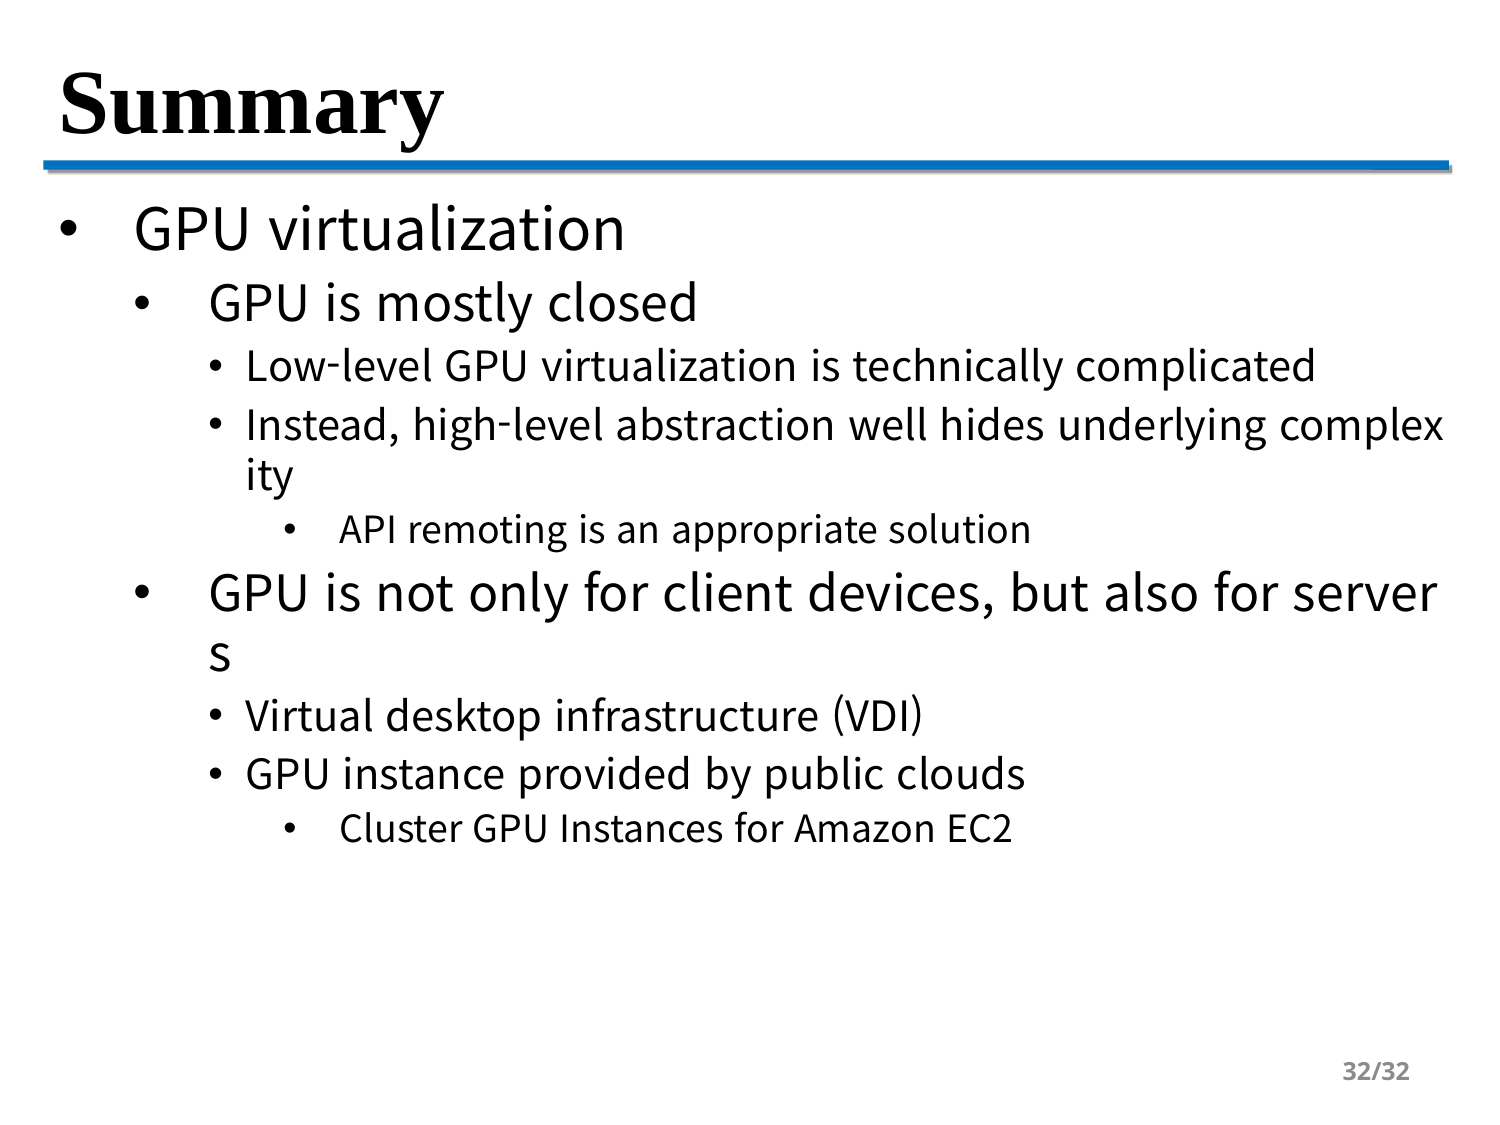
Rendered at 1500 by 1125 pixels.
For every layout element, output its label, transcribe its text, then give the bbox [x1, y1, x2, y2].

list GPU virtualization GPU is mostly closed Low-level GPU virtualization is technically complicated Instead, high-level abstraction well hides underlying complexity API remoting is an appropriate solution GPU is not only for client devices, but also for servers Virtual desktop infrastructure (VDI) GPU instance provided by public clouds Cluster GPU Instances for Amazon EC2 [43, 184, 1471, 1012]
slide_number <number>/32 [1074, 1042, 1425, 1103]
title Summary [43, 21, 1449, 173]
